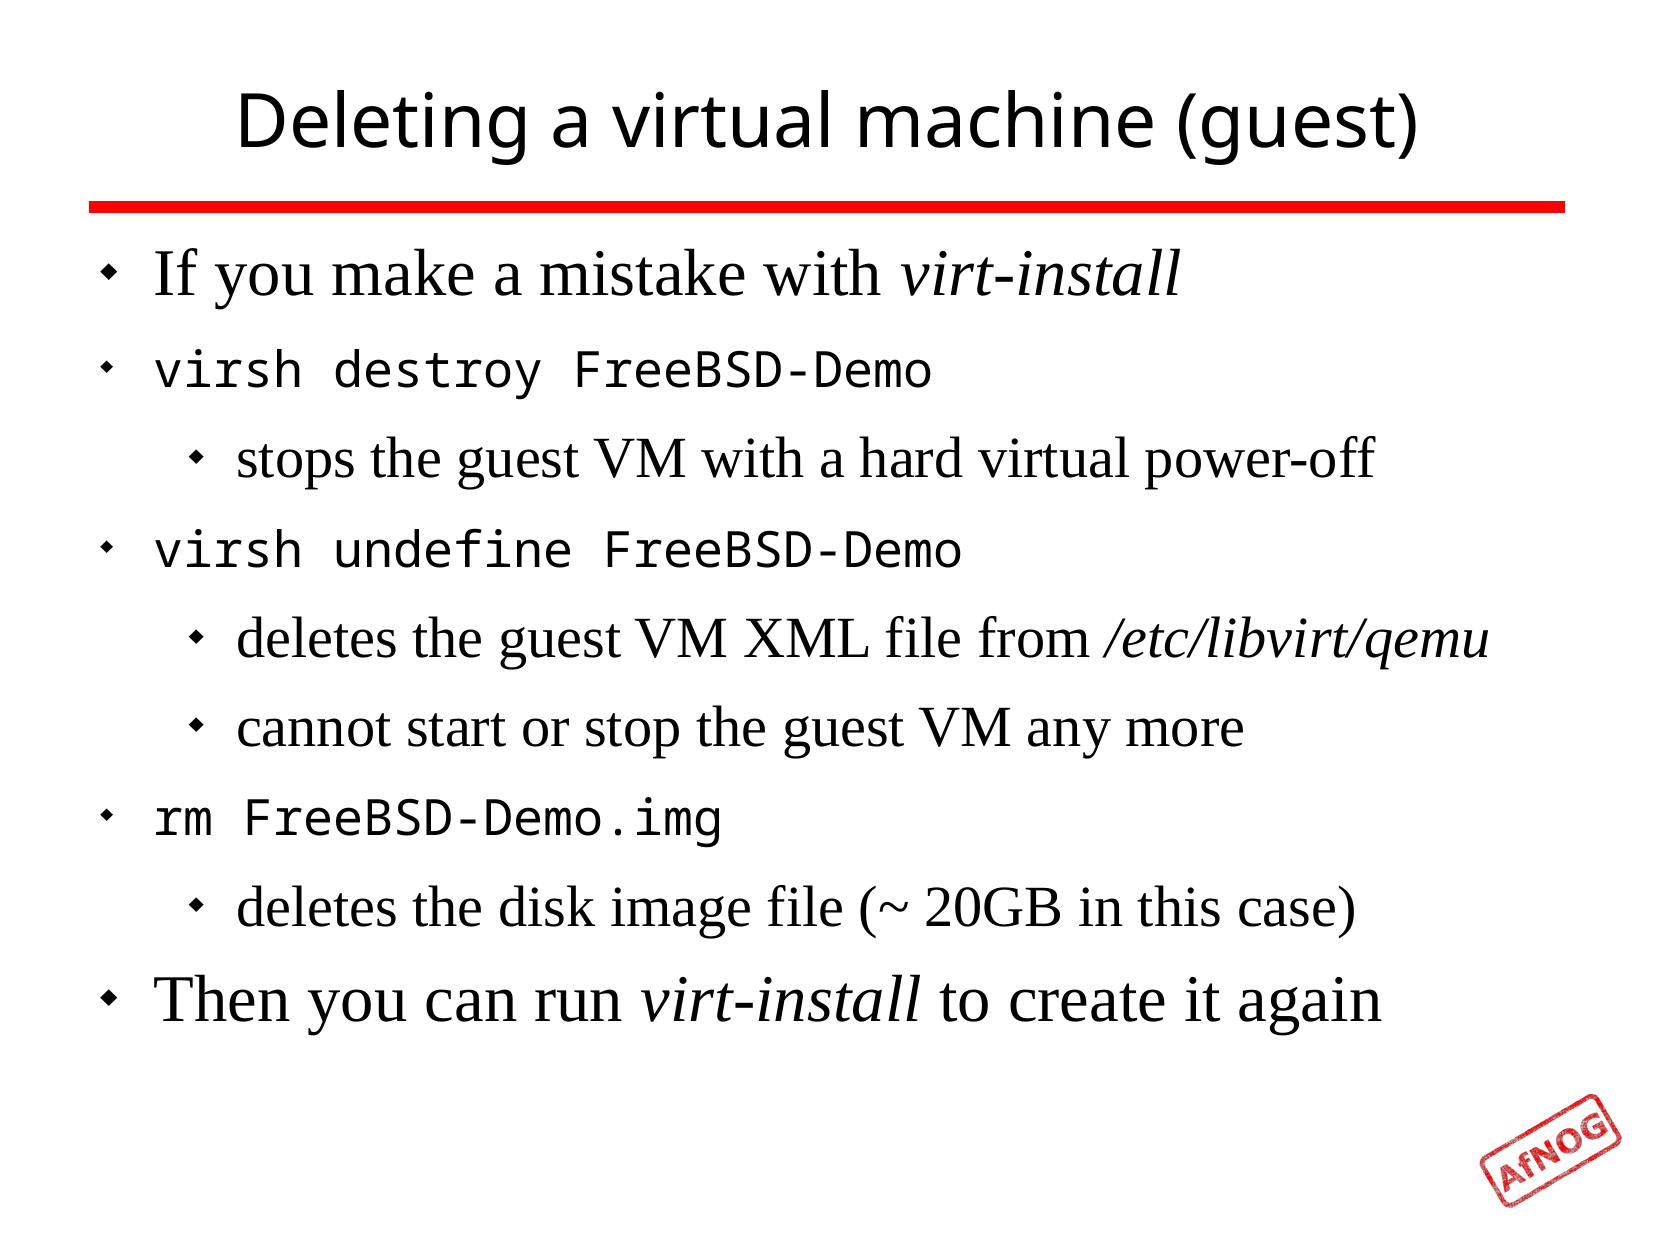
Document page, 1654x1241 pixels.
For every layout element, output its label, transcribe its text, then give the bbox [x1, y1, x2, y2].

list If you make a mistake with virt-install virsh destroy FreeBSD-Demo stops the guest VM with a hard virtual power-off virsh undefine FreeBSD-Demo deletes the guest VM XML file from /etc/libvirt/qemu cannot start or stop the guest VM any more rm FreeBSD-Demo.img deletes the disk image file (~ 20GB in this case) Then you can run virt-install to create it again [82, 236, 1571, 1001]
picture [1476, 1090, 1625, 1211]
title Deleting a virtual machine (guest) [82, 74, 1571, 162]
